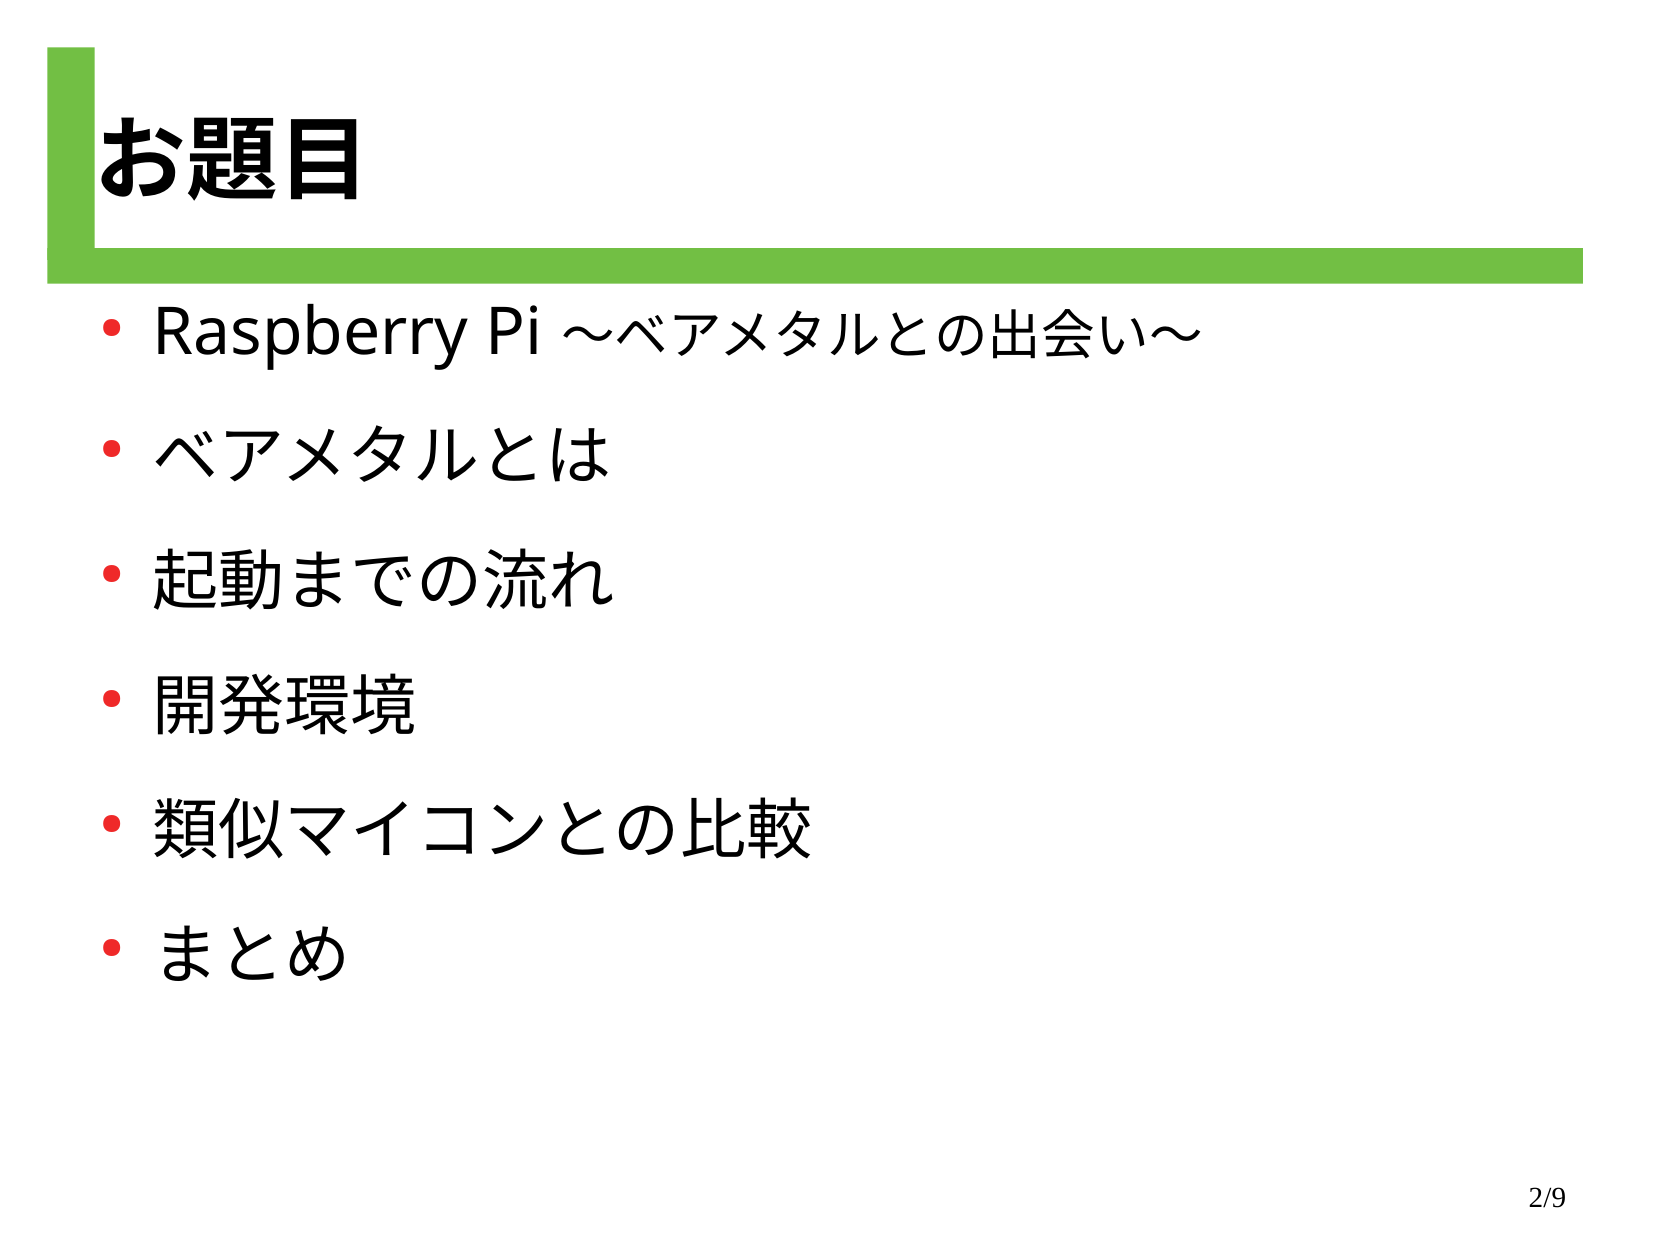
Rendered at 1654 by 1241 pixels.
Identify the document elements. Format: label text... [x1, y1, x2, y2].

list Raspberry Pi 〜ベアメタルとの出会い〜 ベアメタルとは 起動までの流れ 開発環境 類似マイコンとの比較 まとめ [82, 284, 1571, 1004]
title お題目 [94, 49, 1571, 257]
